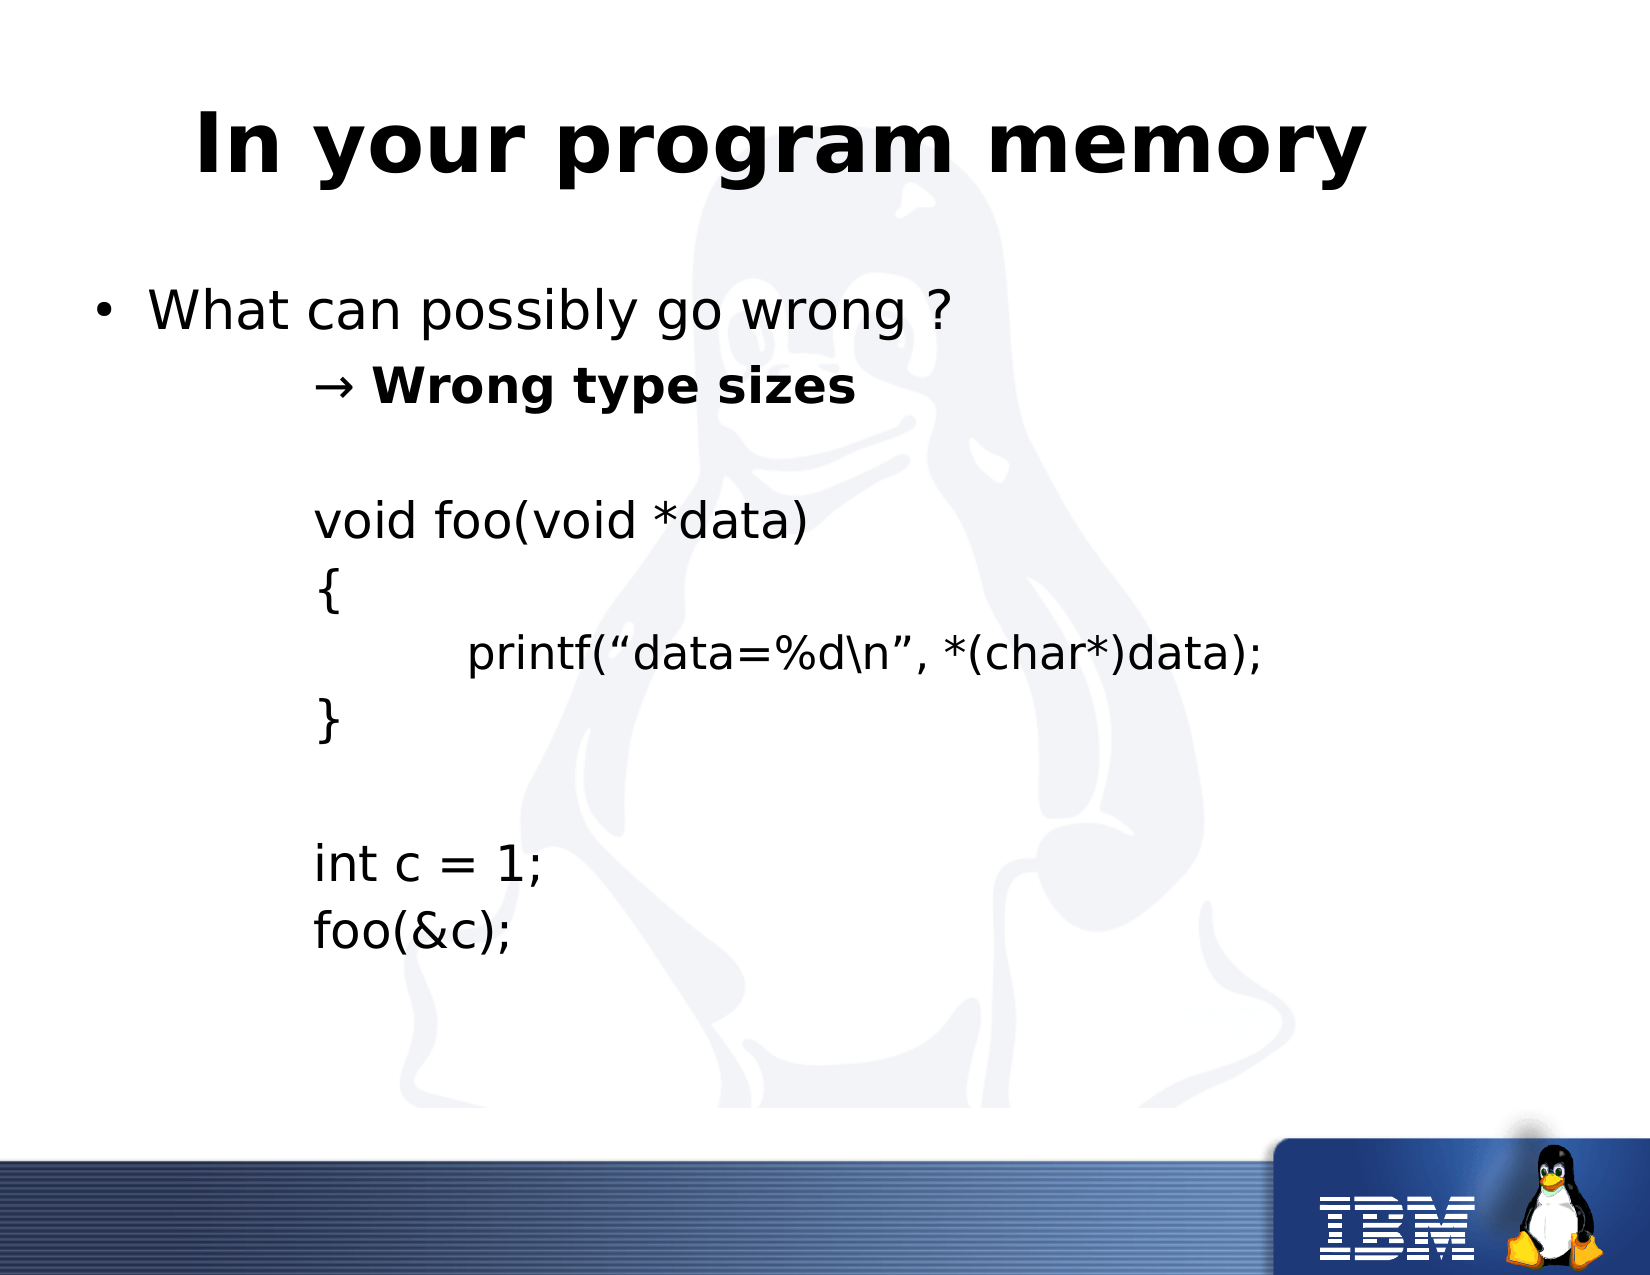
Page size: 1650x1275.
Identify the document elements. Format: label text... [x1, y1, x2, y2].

list What can possibly go wrong ? → Wrong type sizes void foo(void *data) { printf(“data=%d\n”, *(char*)data); } int c = 1; foo(&c); [76, 279, 1457, 1171]
title In your program memory [76, 76, 1457, 211]
